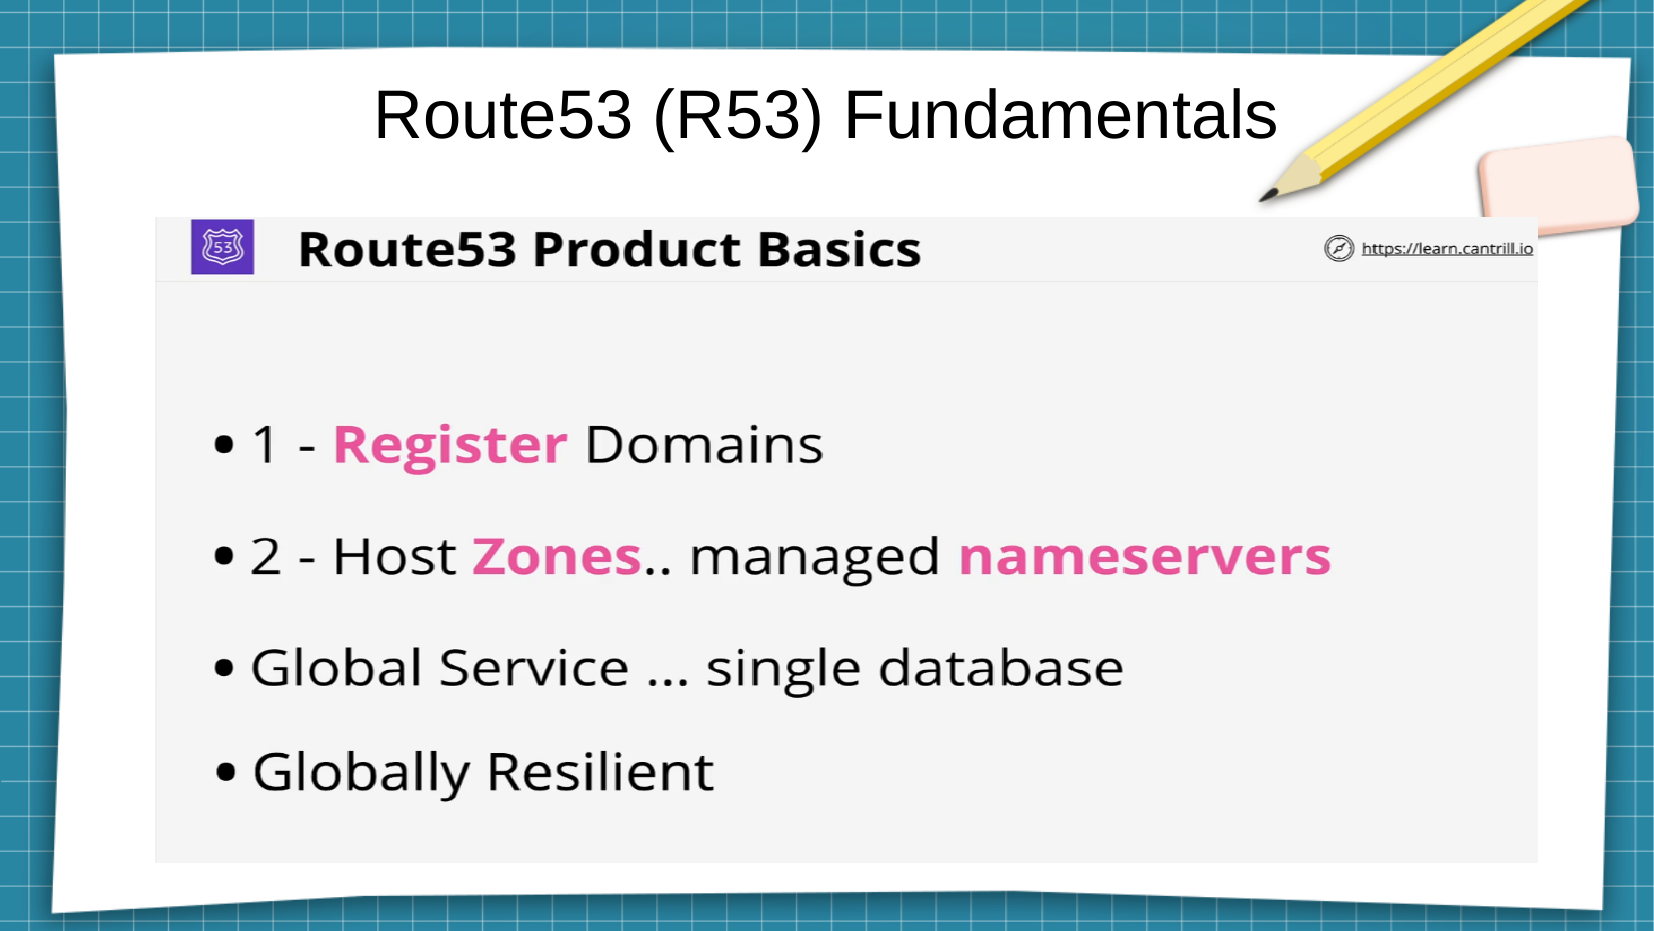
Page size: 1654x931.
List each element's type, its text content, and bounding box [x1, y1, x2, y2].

picture [0, 0, 1654, 931]
title Route53 (R53) Fundamentals [82, 37, 1571, 193]
